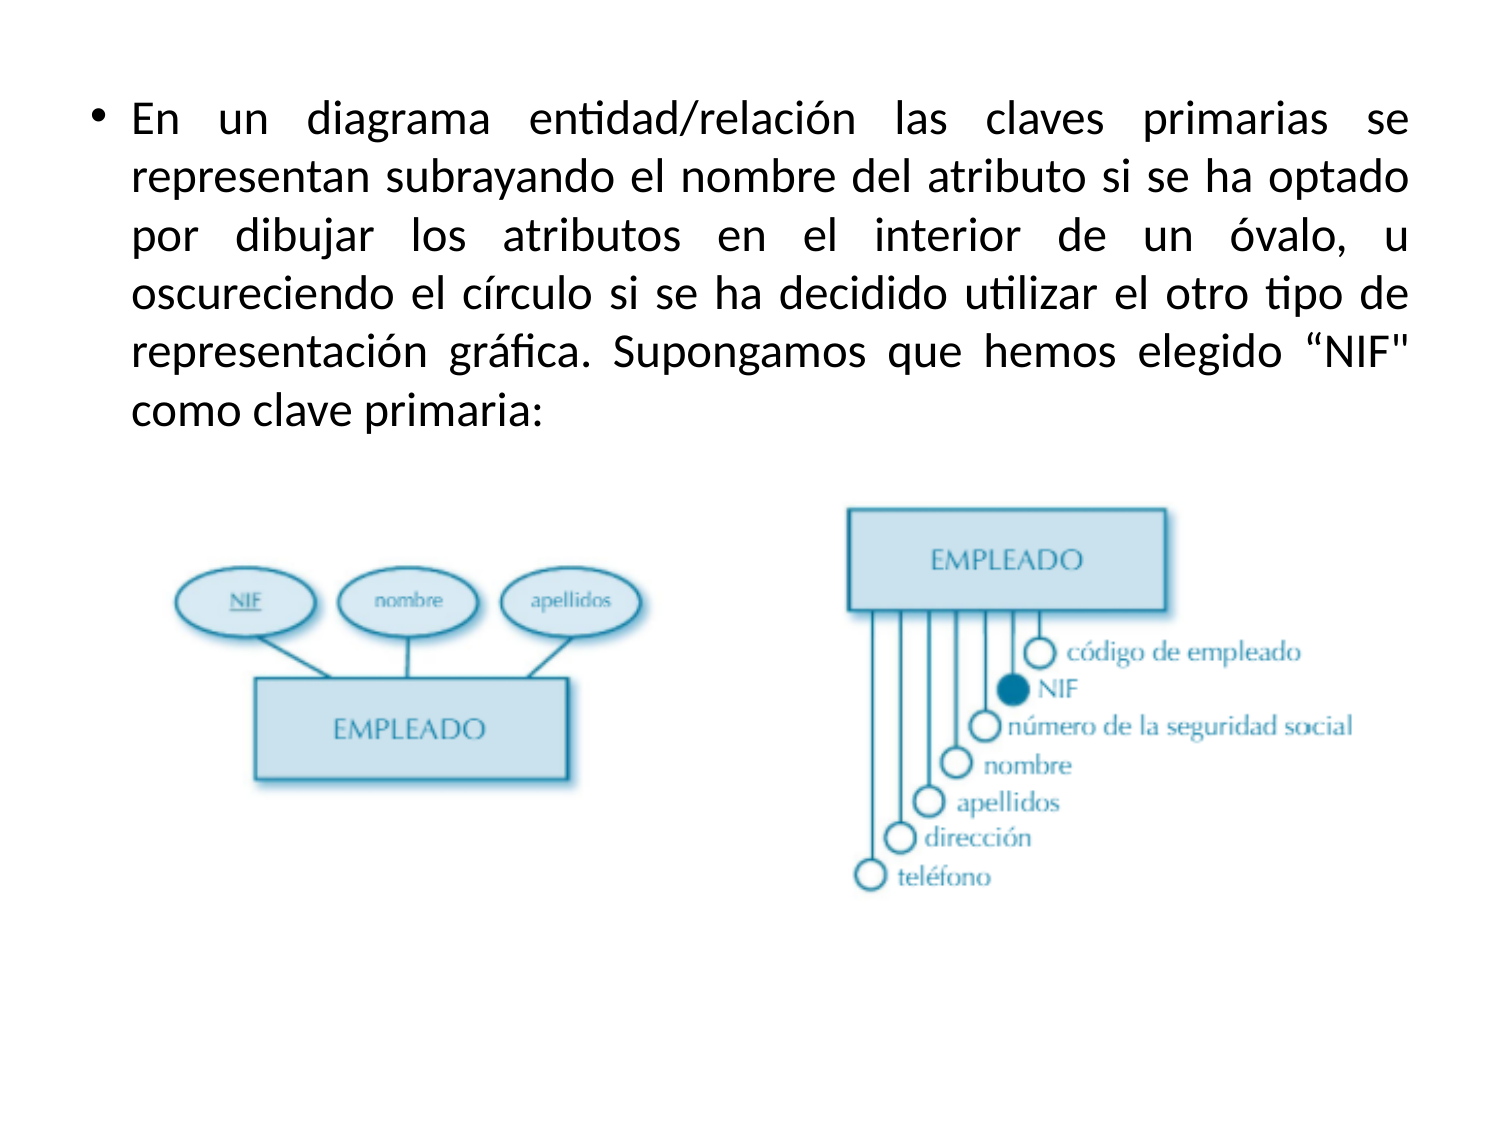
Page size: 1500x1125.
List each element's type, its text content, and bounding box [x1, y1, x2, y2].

list En un diagrama entidad/relación las claves primarias se representan subrayando el nombre del atributo si se ha optado por dibujar los atributos en el interior de un óvalo, u oscureciendo el círculo si se ha decidido utilizar el otro tipo de representación gráfica. Supongamos que hemos elegido “NIF" como clave primaria: [75, 78, 1425, 445]
picture [159, 467, 1387, 917]
